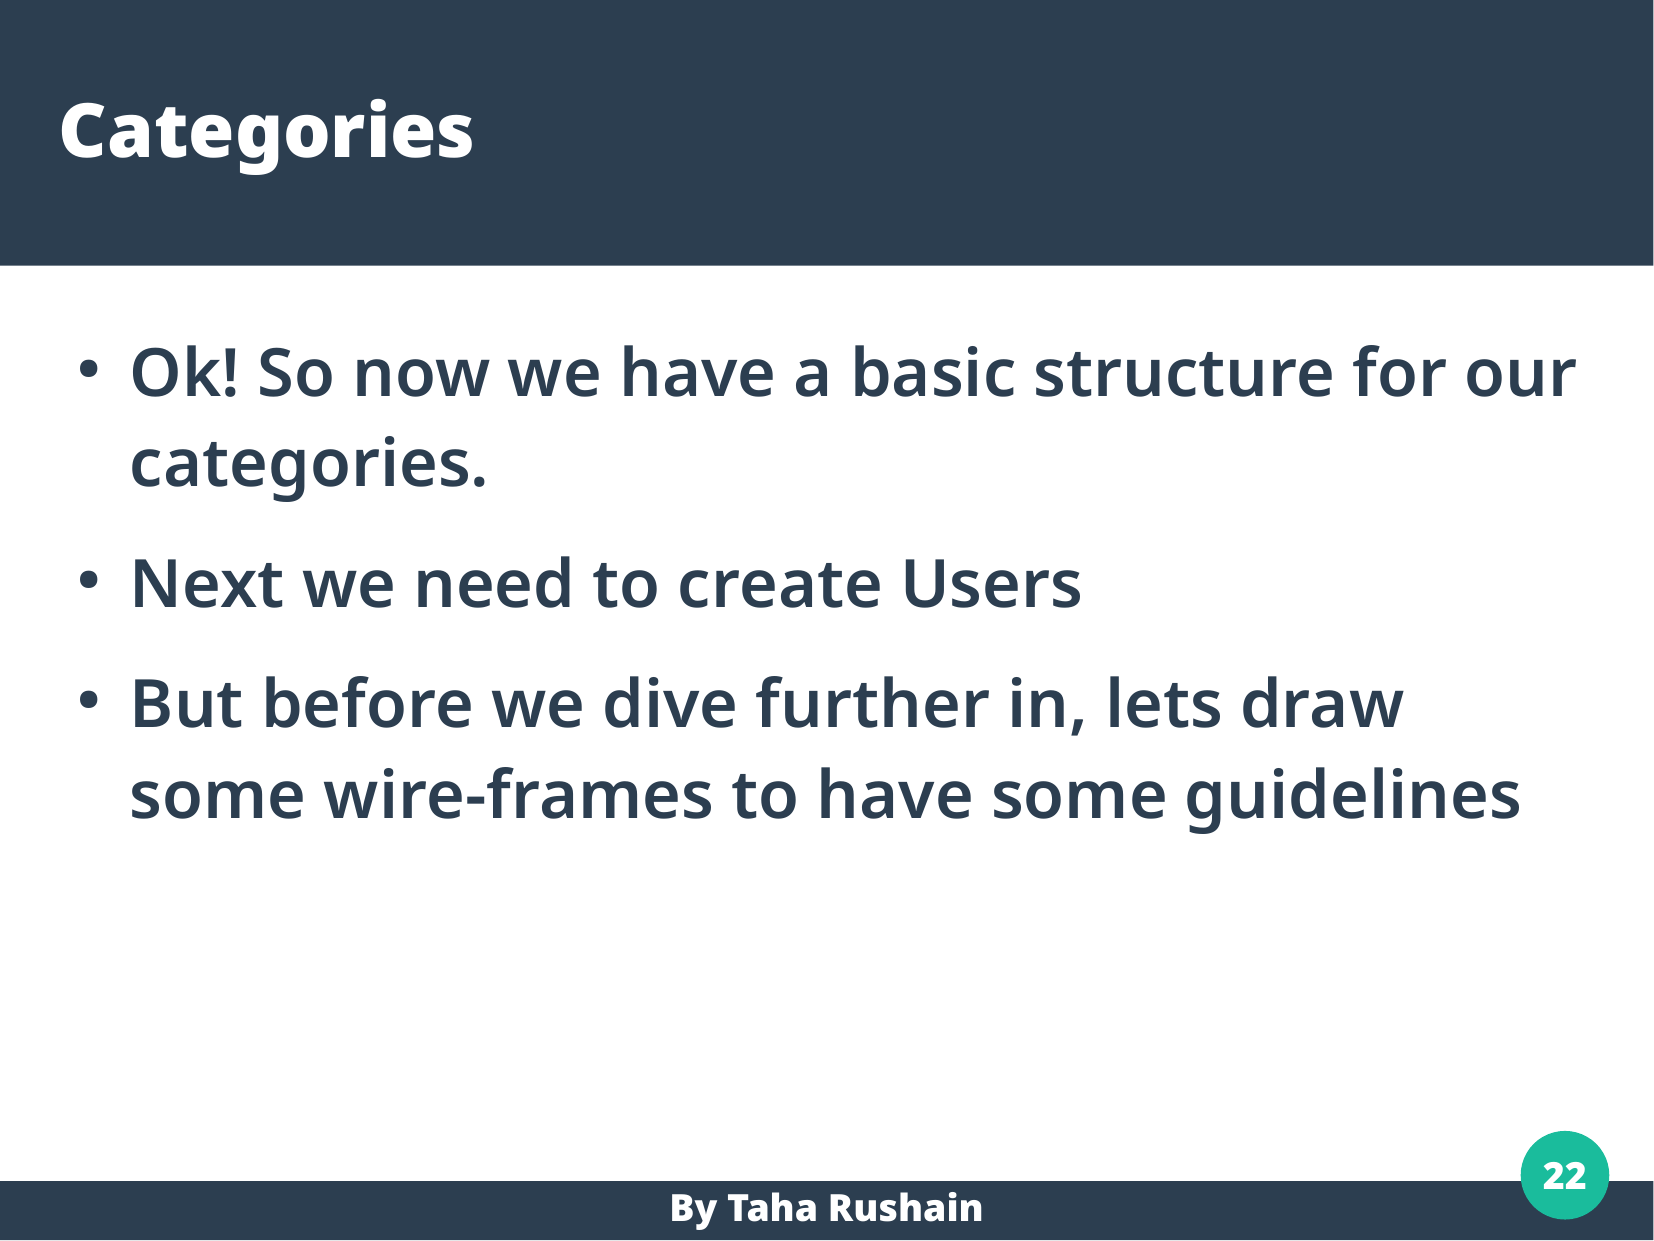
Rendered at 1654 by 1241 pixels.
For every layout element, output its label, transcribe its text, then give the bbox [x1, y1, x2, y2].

list Ok! So now we have a basic structure for our categories. Next we need to create Users But before we dive further in, lets draw some wire-frames to have some guidelines [59, 324, 1595, 1152]
title Categories [59, 49, 1595, 207]
